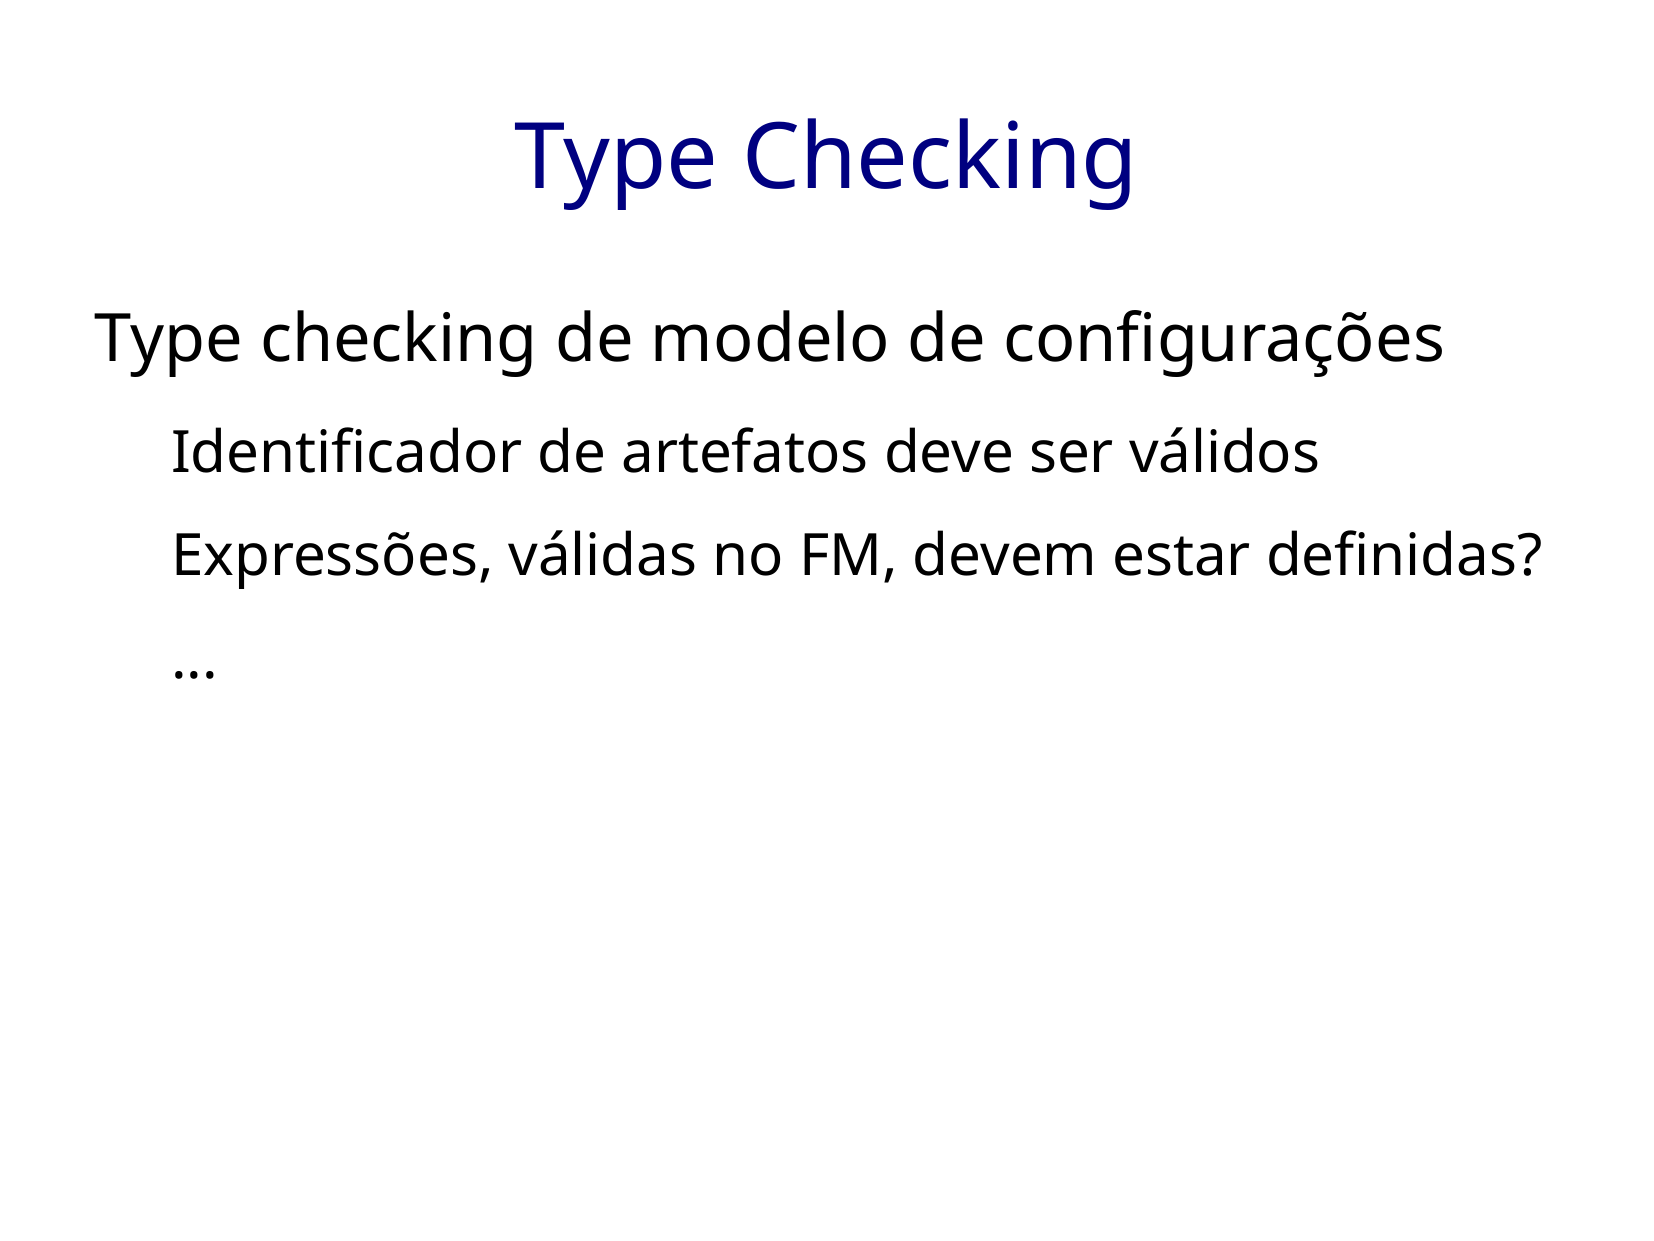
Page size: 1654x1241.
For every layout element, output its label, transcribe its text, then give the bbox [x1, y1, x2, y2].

title Type Checking [82, 49, 1571, 257]
list Type checking de modelo de configurações Identificador de artefatos deve ser válidos Expressões, válidas no FM, devem estar definidas? ... [76, 290, 1565, 916]
